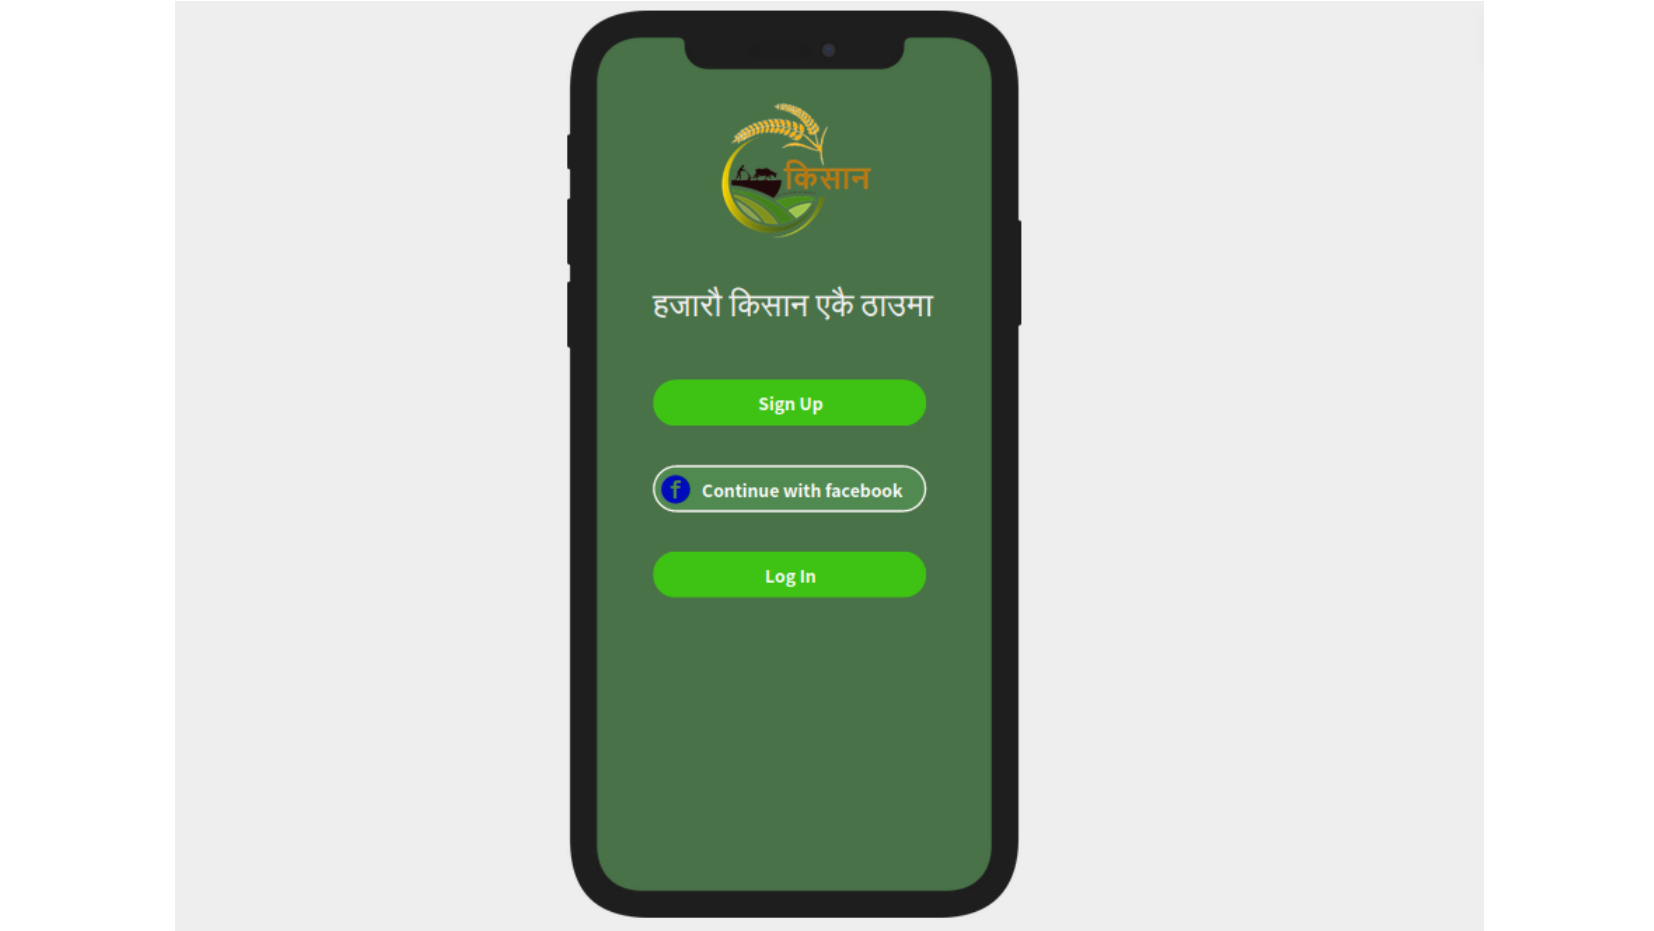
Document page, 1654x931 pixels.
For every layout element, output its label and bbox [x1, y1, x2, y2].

picture [175, 1, 1484, 931]
